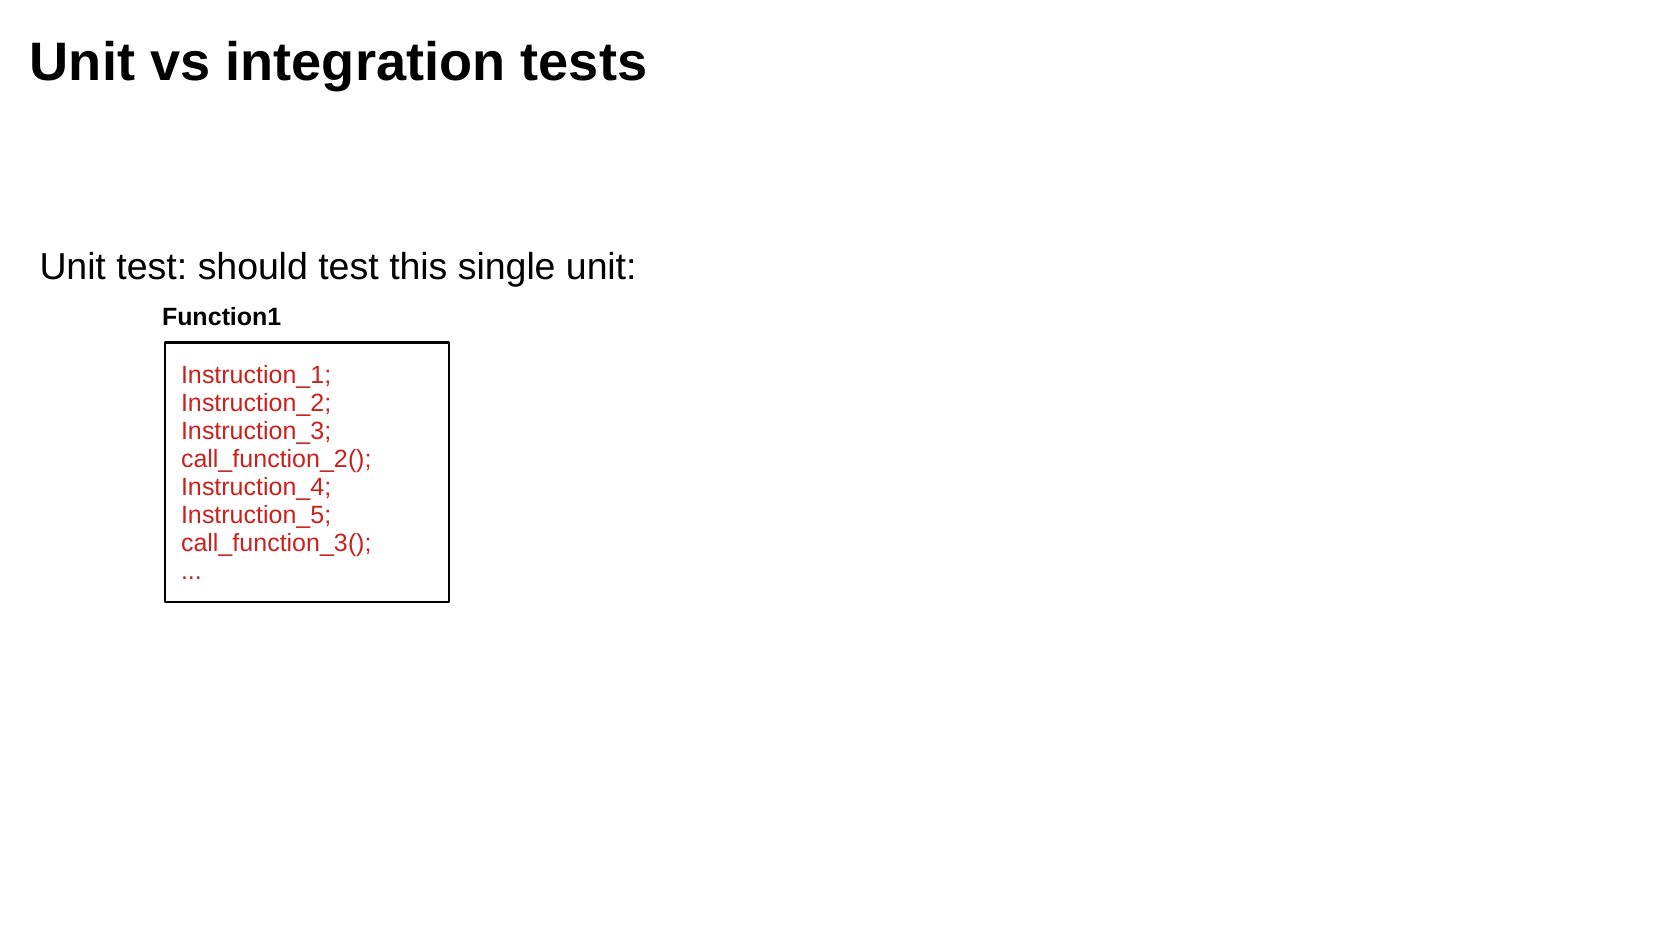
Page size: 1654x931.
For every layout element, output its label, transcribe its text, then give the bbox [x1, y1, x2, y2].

text_box Unit test: should test this single unit: [24, 238, 653, 296]
text_box Unit vs integration tests [15, 23, 663, 99]
text_box Function1 [147, 296, 297, 339]
text_box Instruction_1; Instruction_2; Instruction_3; call_function_2(); Instruction_4; Instruction_5; call_function_3(); ... [165, 342, 449, 603]
